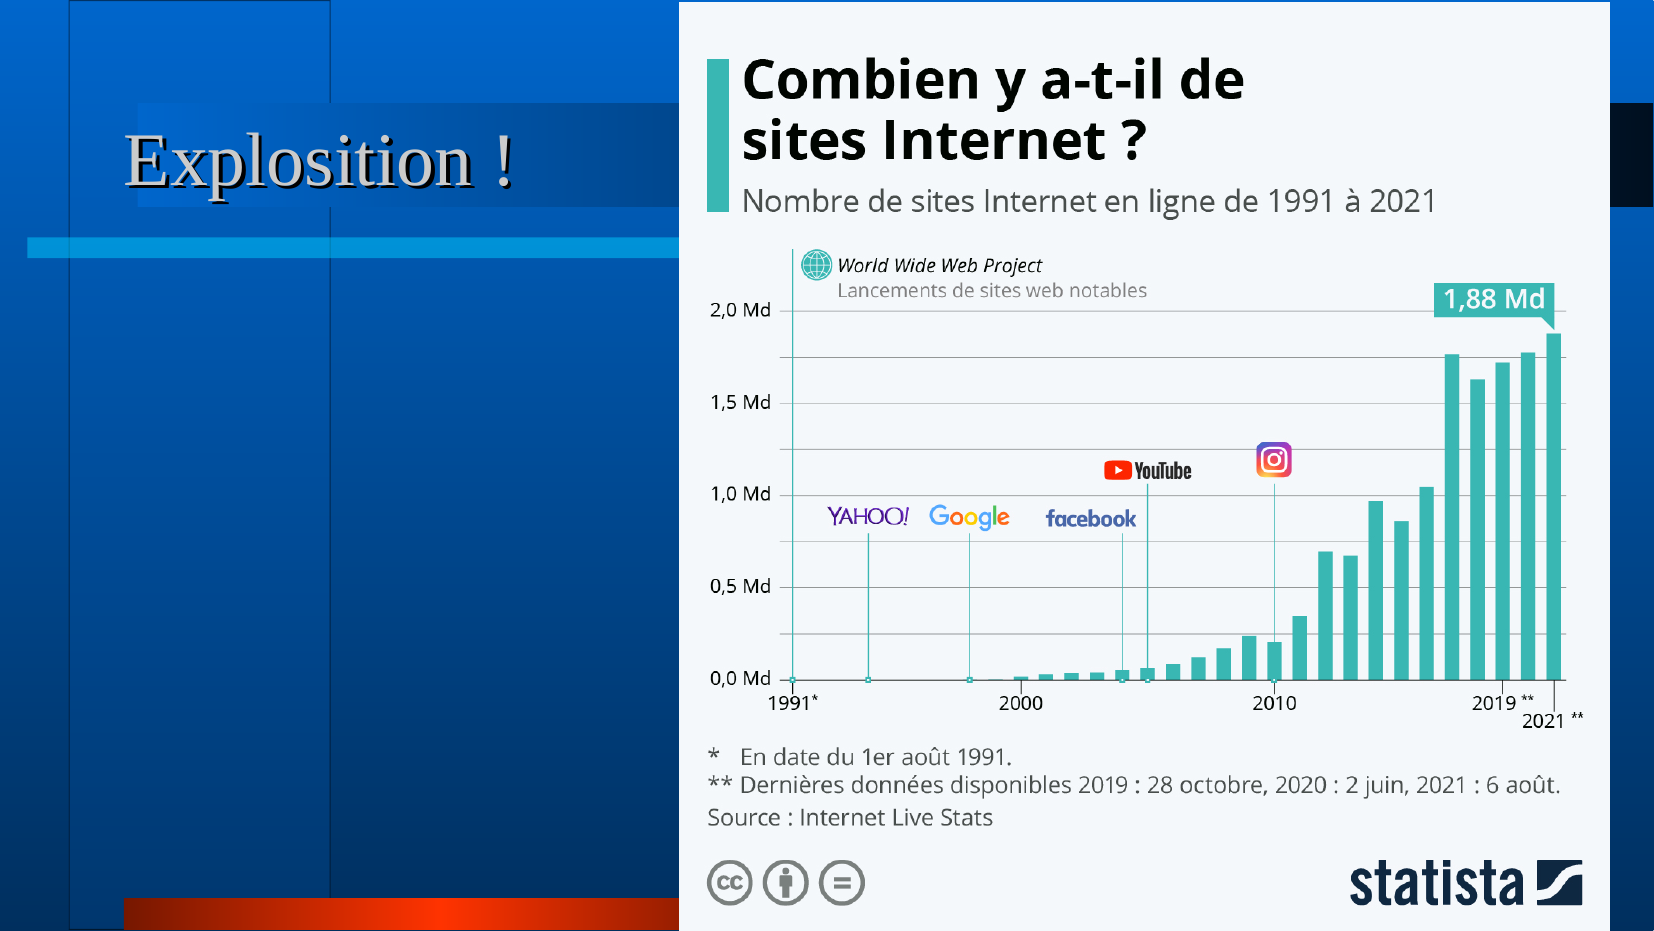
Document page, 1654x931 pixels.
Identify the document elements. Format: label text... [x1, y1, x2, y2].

title Explosition ! [123, 62, 679, 258]
picture [679, 2, 1610, 931]
